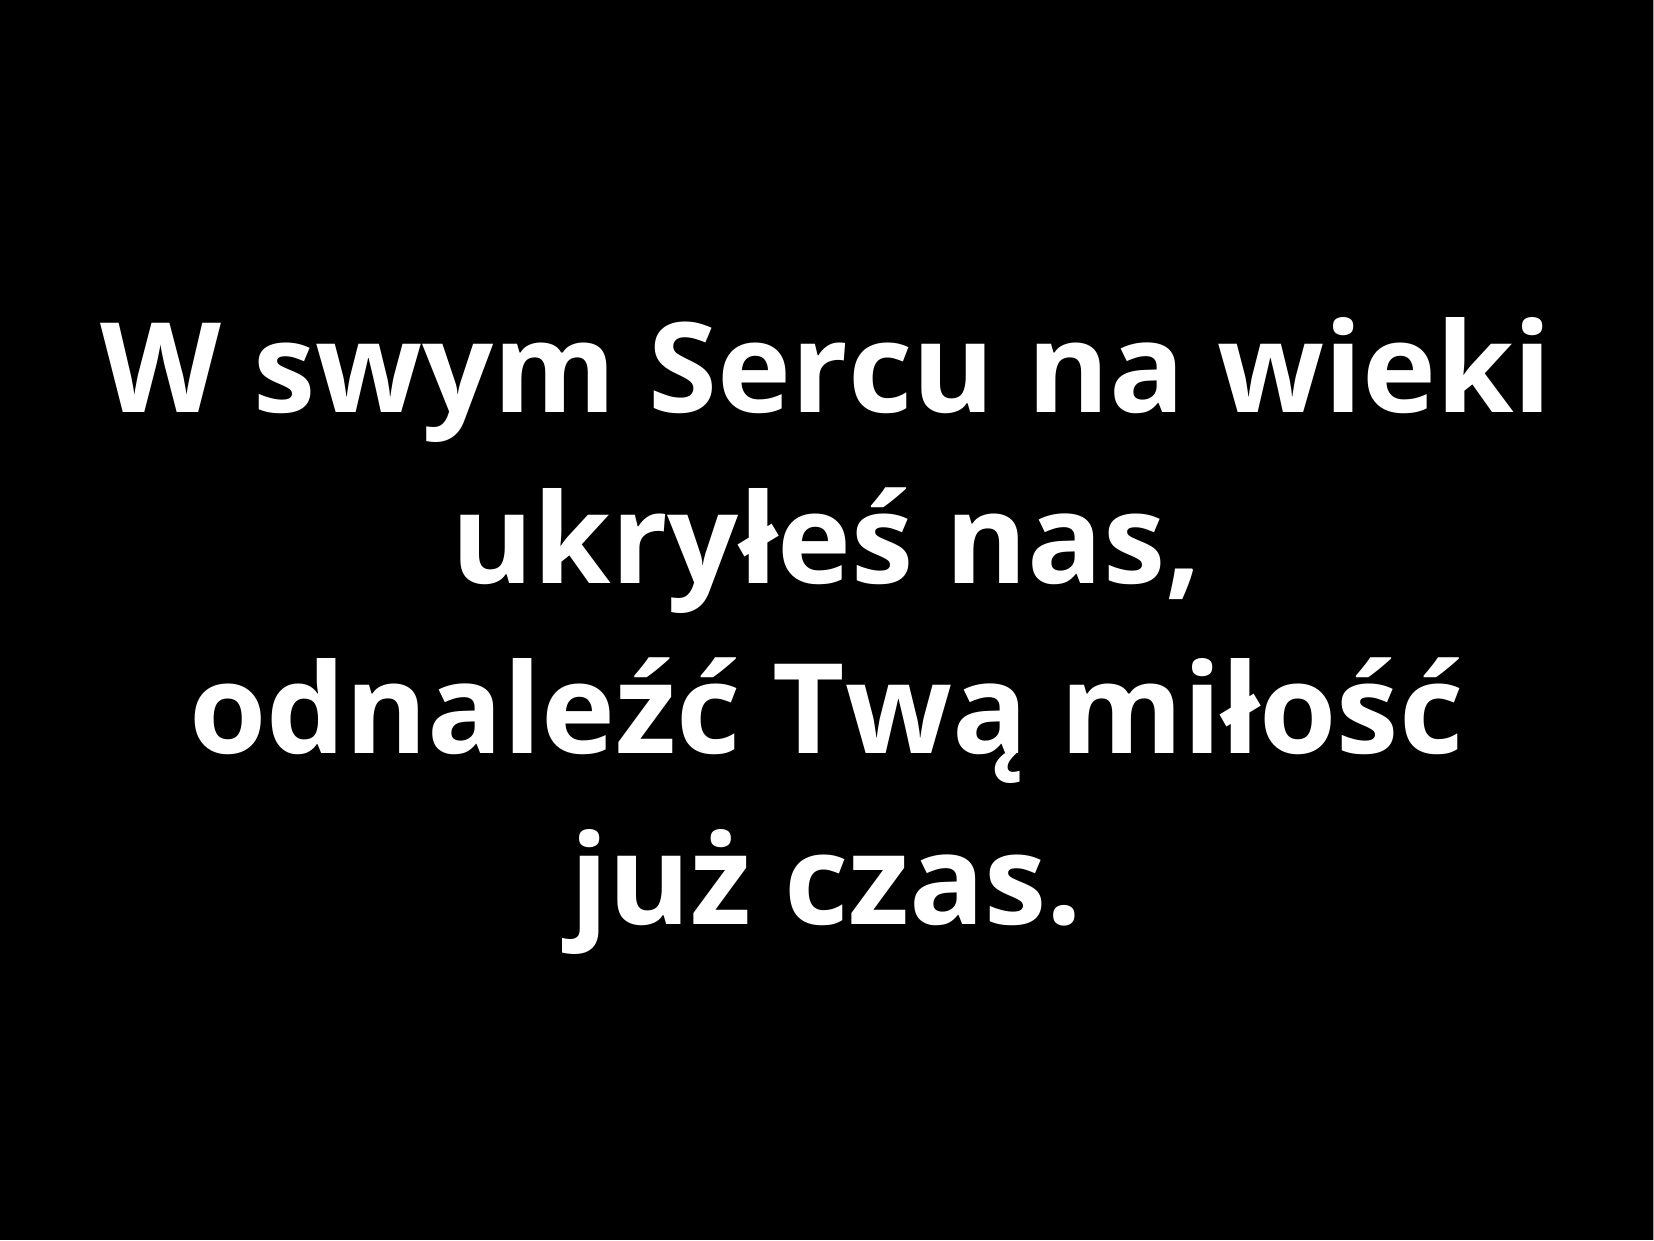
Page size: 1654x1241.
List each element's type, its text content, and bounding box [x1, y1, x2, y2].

title W swym Sercu na wieki ukryłeś nas, odnaleźć Twą miłość już czas. [0, 0, 1654, 1241]
